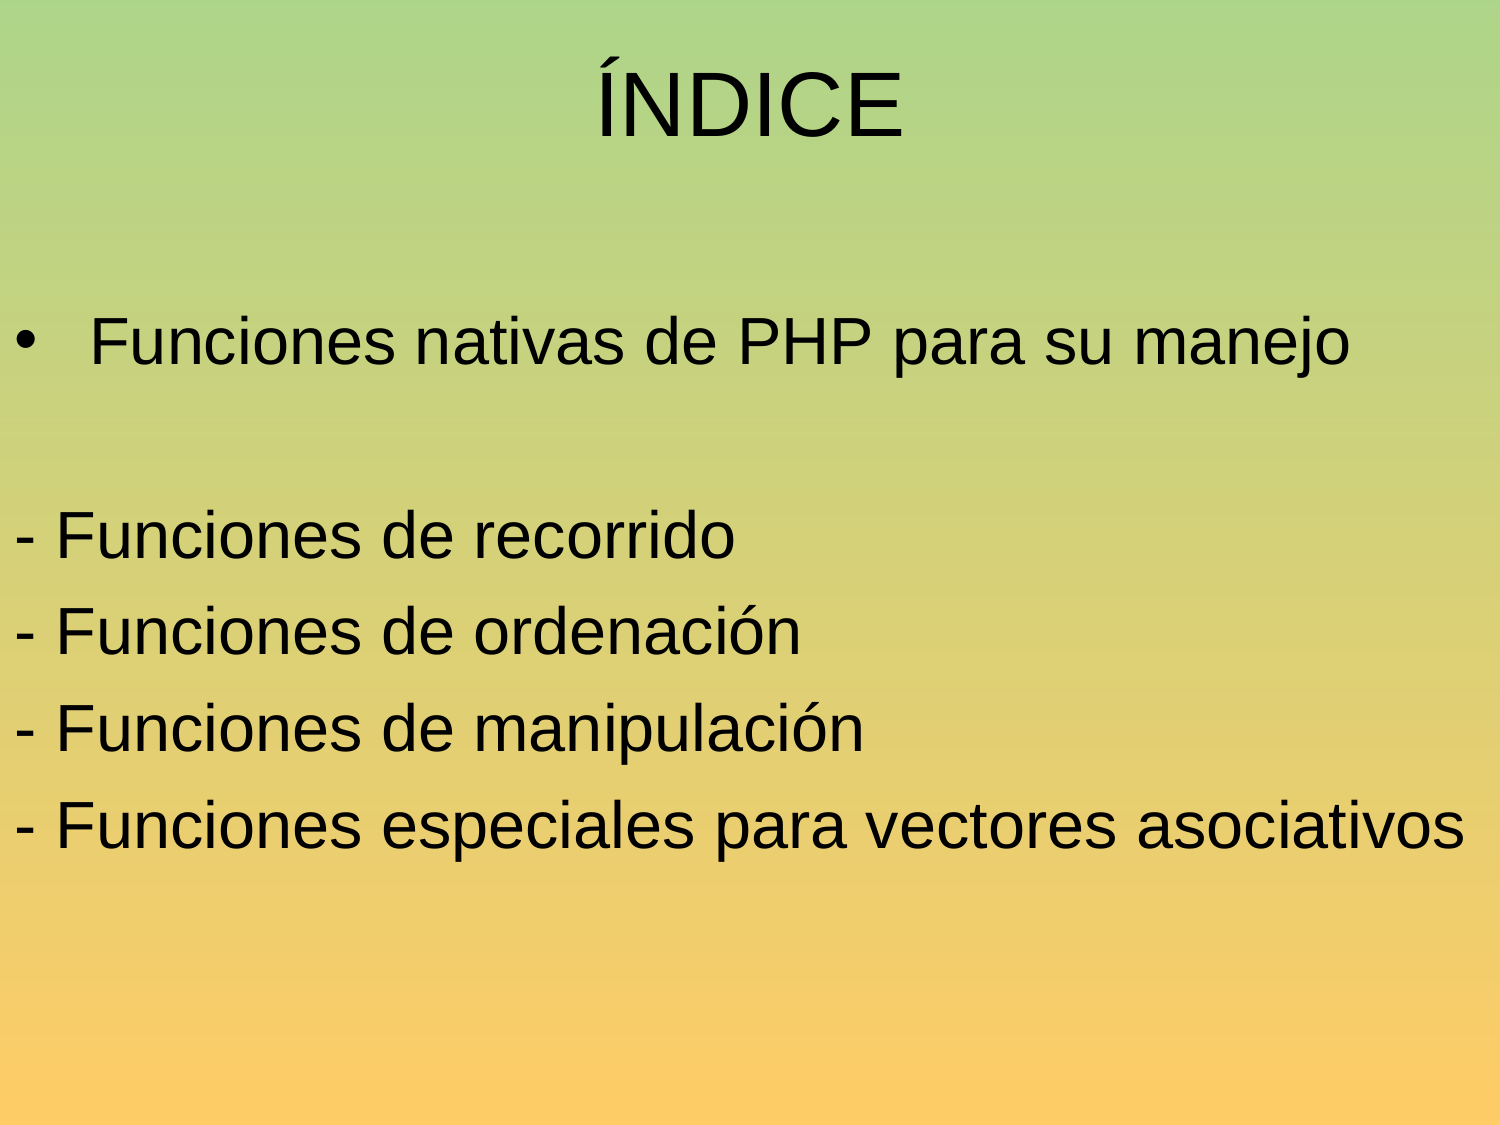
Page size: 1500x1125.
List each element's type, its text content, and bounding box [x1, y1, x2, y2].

title ÍNDICE [0, 0, 1500, 200]
list Funciones nativas de PHP para su manejo - Funciones de recorrido - Funciones de ordenación - Funciones de manipulación - Funciones especiales para vectores asociativos [0, 200, 1500, 1125]
